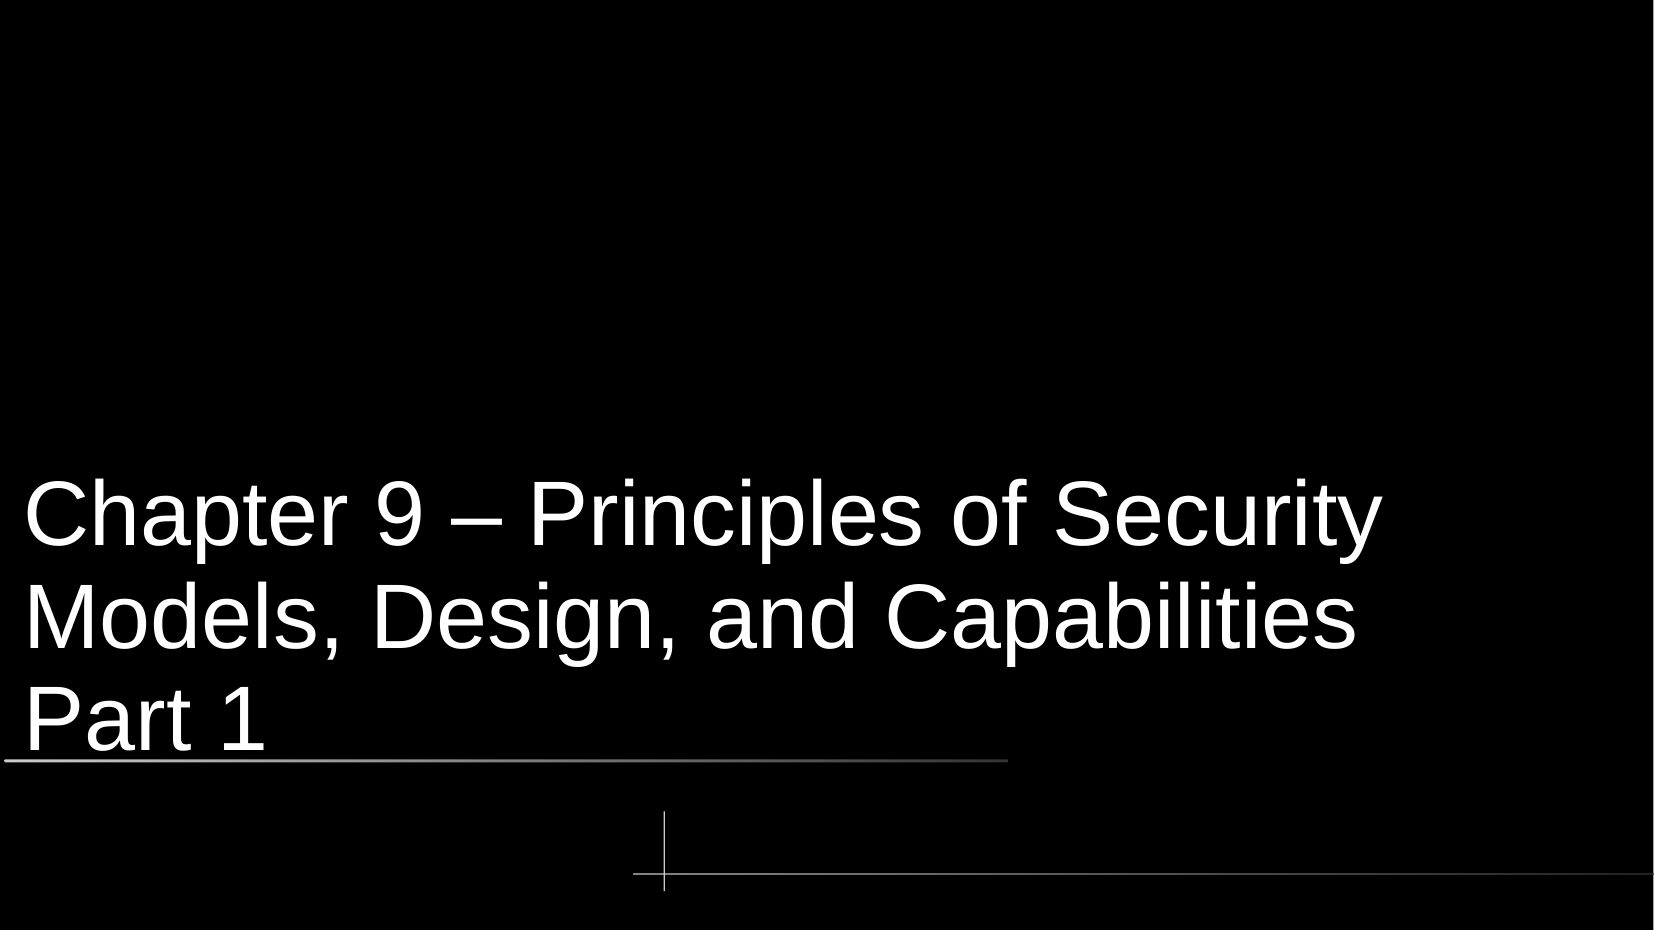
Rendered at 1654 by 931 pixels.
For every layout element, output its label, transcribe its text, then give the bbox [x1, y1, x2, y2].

title Chapter 9 – Principles of Security Models, Design, and Capabilities Part 1 [23, 462, 1501, 771]
